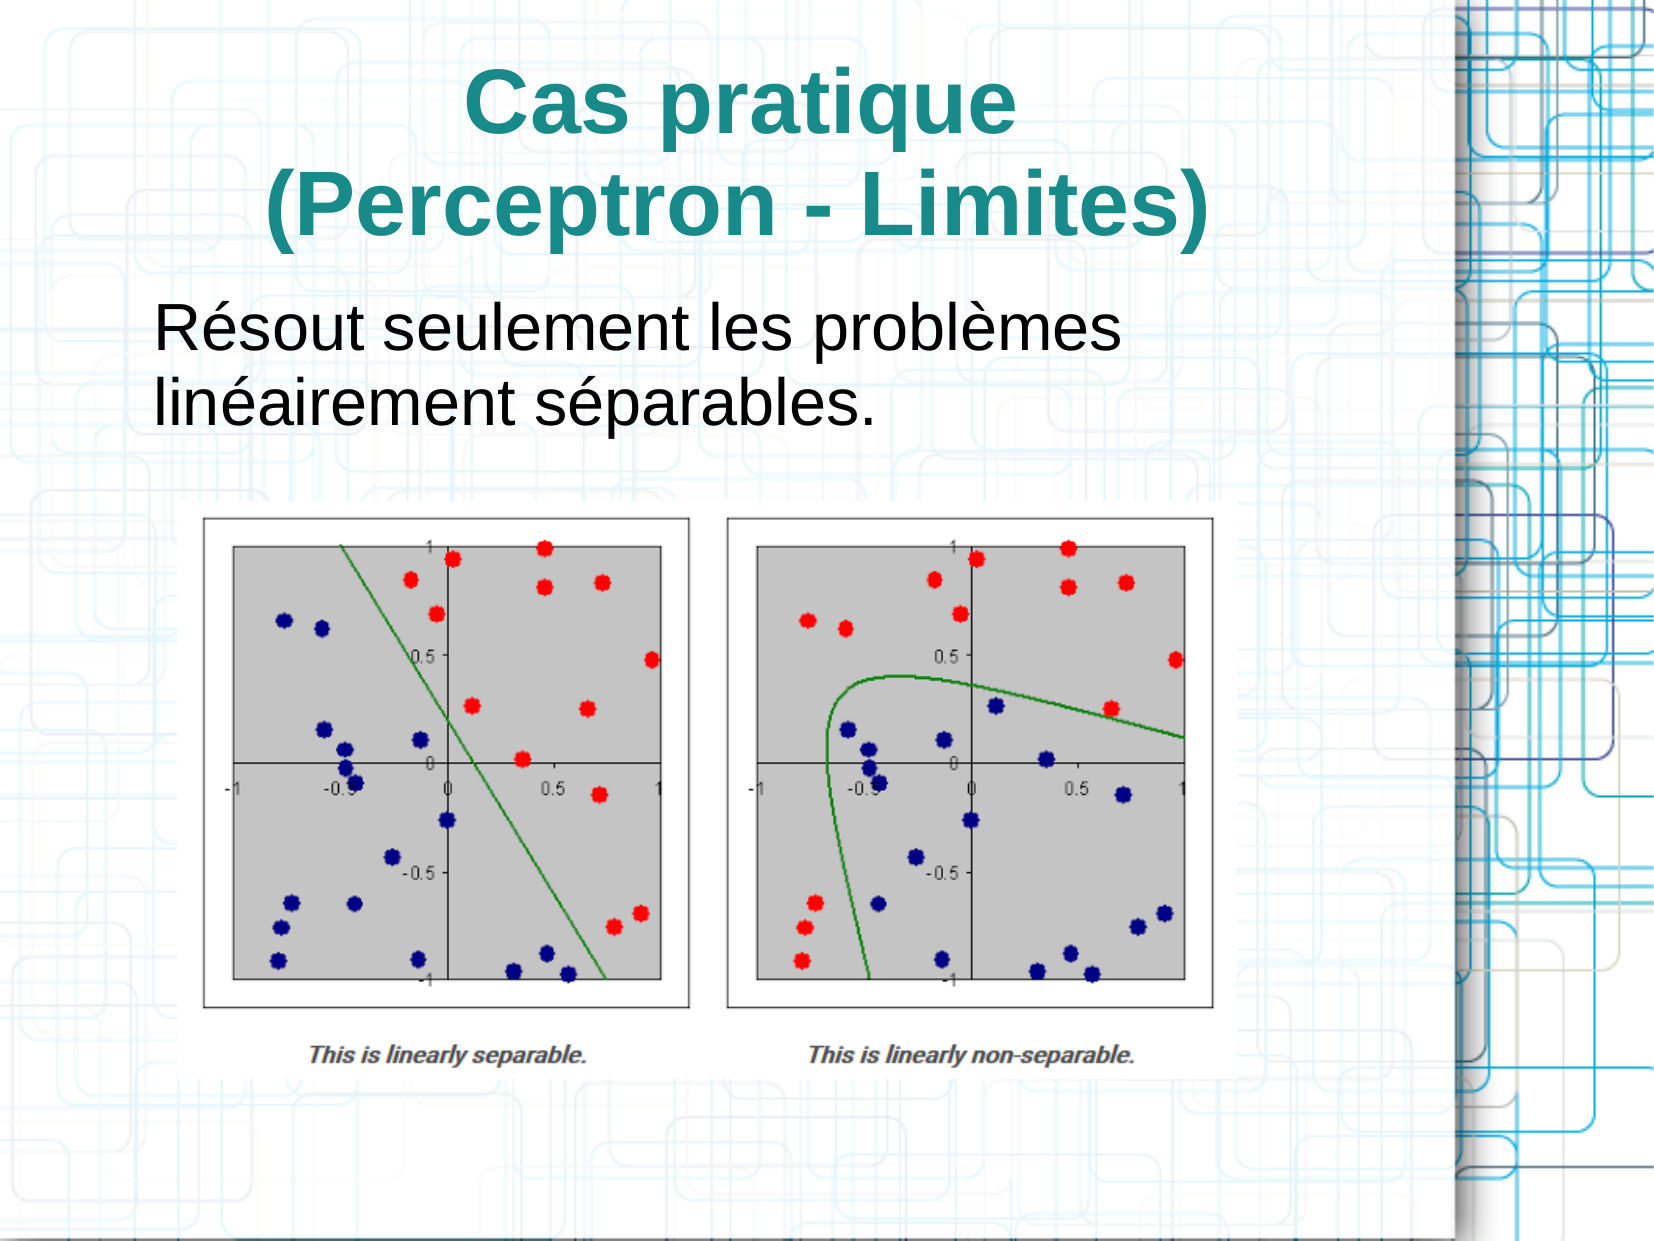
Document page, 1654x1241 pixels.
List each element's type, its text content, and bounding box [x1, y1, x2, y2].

list Résout seulement les problèmes linéairement séparables. [82, 290, 1418, 1010]
picture [0, 0, 1654, 1241]
title Cas pratique (Perceptron - Limites) [59, 49, 1418, 257]
